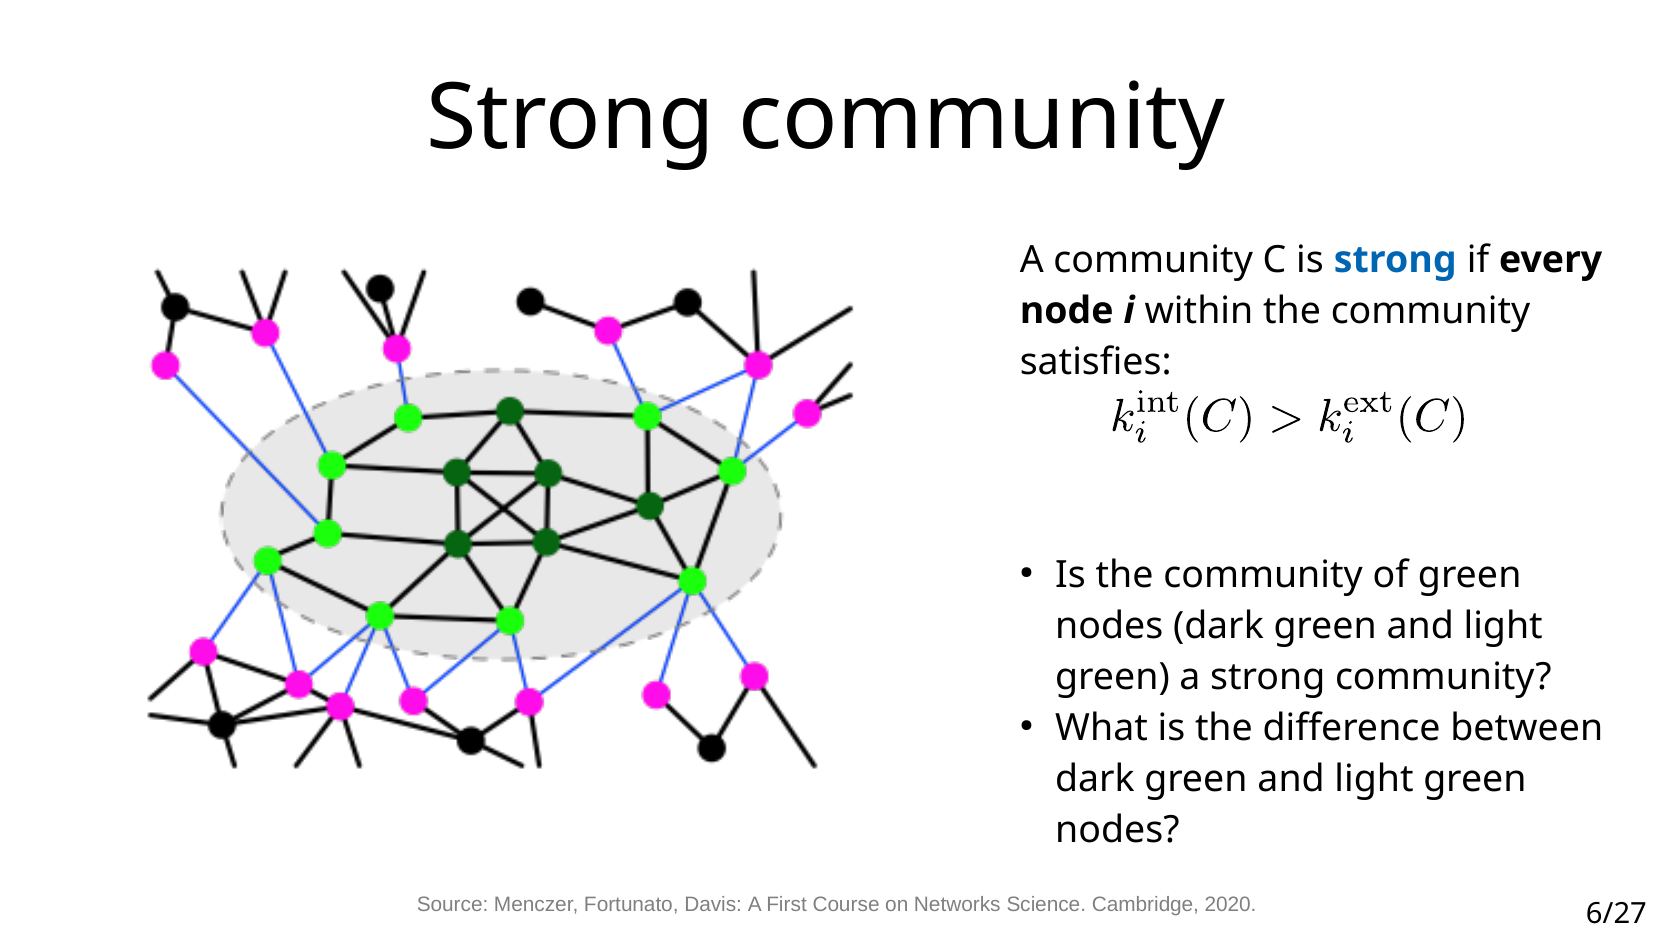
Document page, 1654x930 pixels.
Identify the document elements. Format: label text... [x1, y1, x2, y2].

text_box Is the community of green nodes (dark green and light green) a strong community? What is the difference between dark green and light green nodes? [1005, 540, 1636, 829]
text_box Source: Menczer, Fortunato, Davis: A First Course on Networks Science. Cambridge, 2020. [304, 885, 1370, 930]
picture [135, 260, 860, 781]
title Strong community [82, 1, 1571, 225]
picture [1110, 390, 1469, 443]
text_box A community C is strong if every node i within the community satisfies: [1005, 224, 1621, 376]
